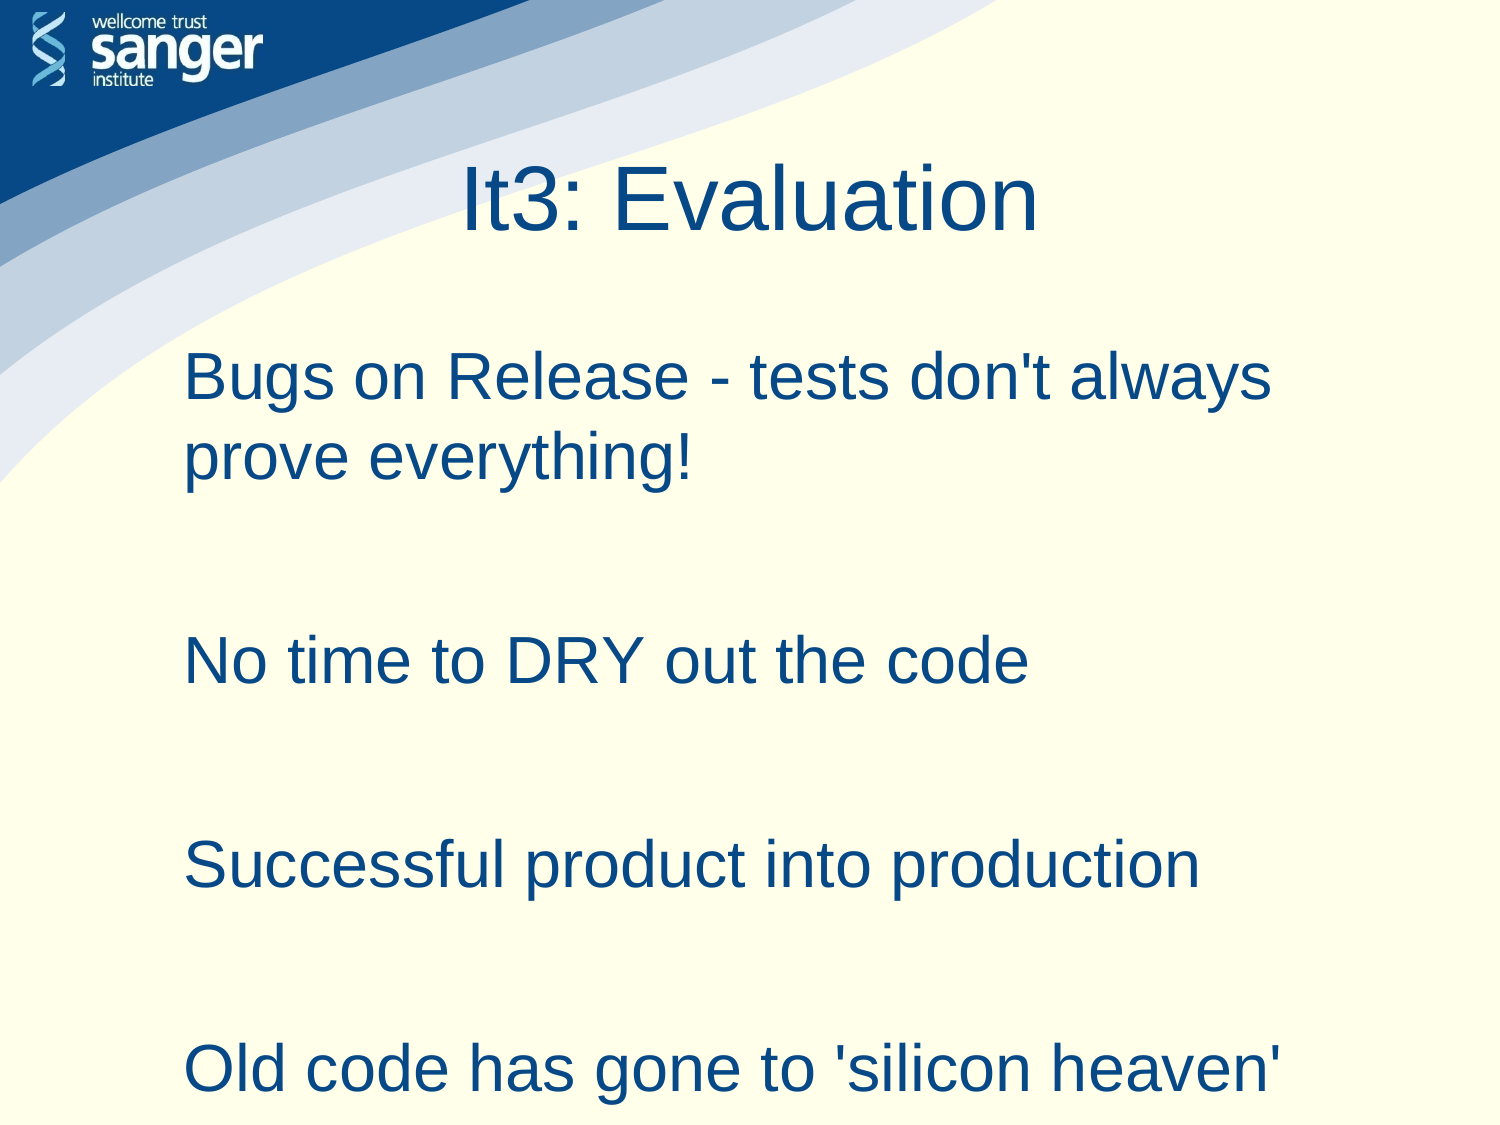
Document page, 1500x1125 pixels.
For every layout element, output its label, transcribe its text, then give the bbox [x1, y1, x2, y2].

list Bugs on Release - tests don't always prove everything! No time to DRY out the code Successful product into production Old code has gone to 'silicon heaven' [112, 324, 1388, 1091]
picture [12, 12, 263, 86]
title It3: Evaluation [112, 75, 1388, 312]
